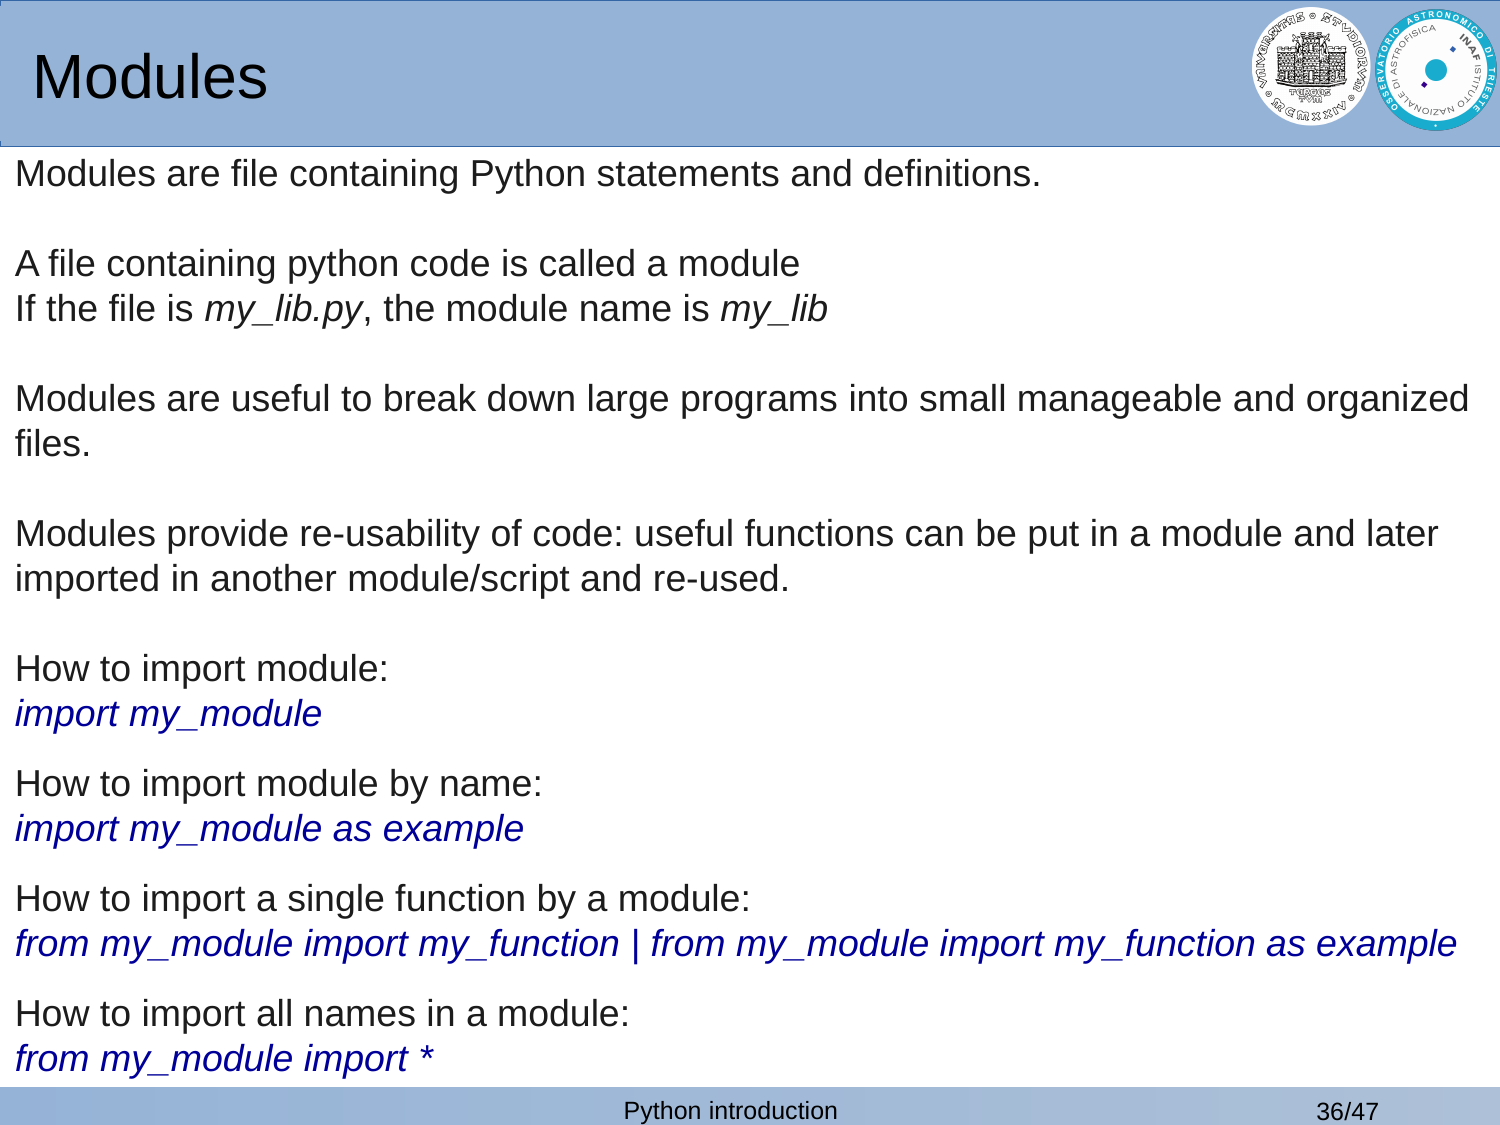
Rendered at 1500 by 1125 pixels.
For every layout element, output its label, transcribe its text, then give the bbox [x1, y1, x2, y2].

picture [1252, 0, 1500, 156]
list Modules are file containing Python statements and definitions. A file containing python code is called a module If the file is my_lib.py, the module name is my_lib Modules are useful to break down large programs into small manageable and organized files. Modules provide re-usability of code: useful functions can be put in a module and later imported in another module/script and re-used. How to import module: import my_module How to import module by name: import my_module as example How to import a single function by a module: from my_module import my_function | from my_module import my_function as example How to import all names in a module: from my_module import * [0, 140, 1493, 1093]
text_box Modules [0, 5, 1243, 141]
